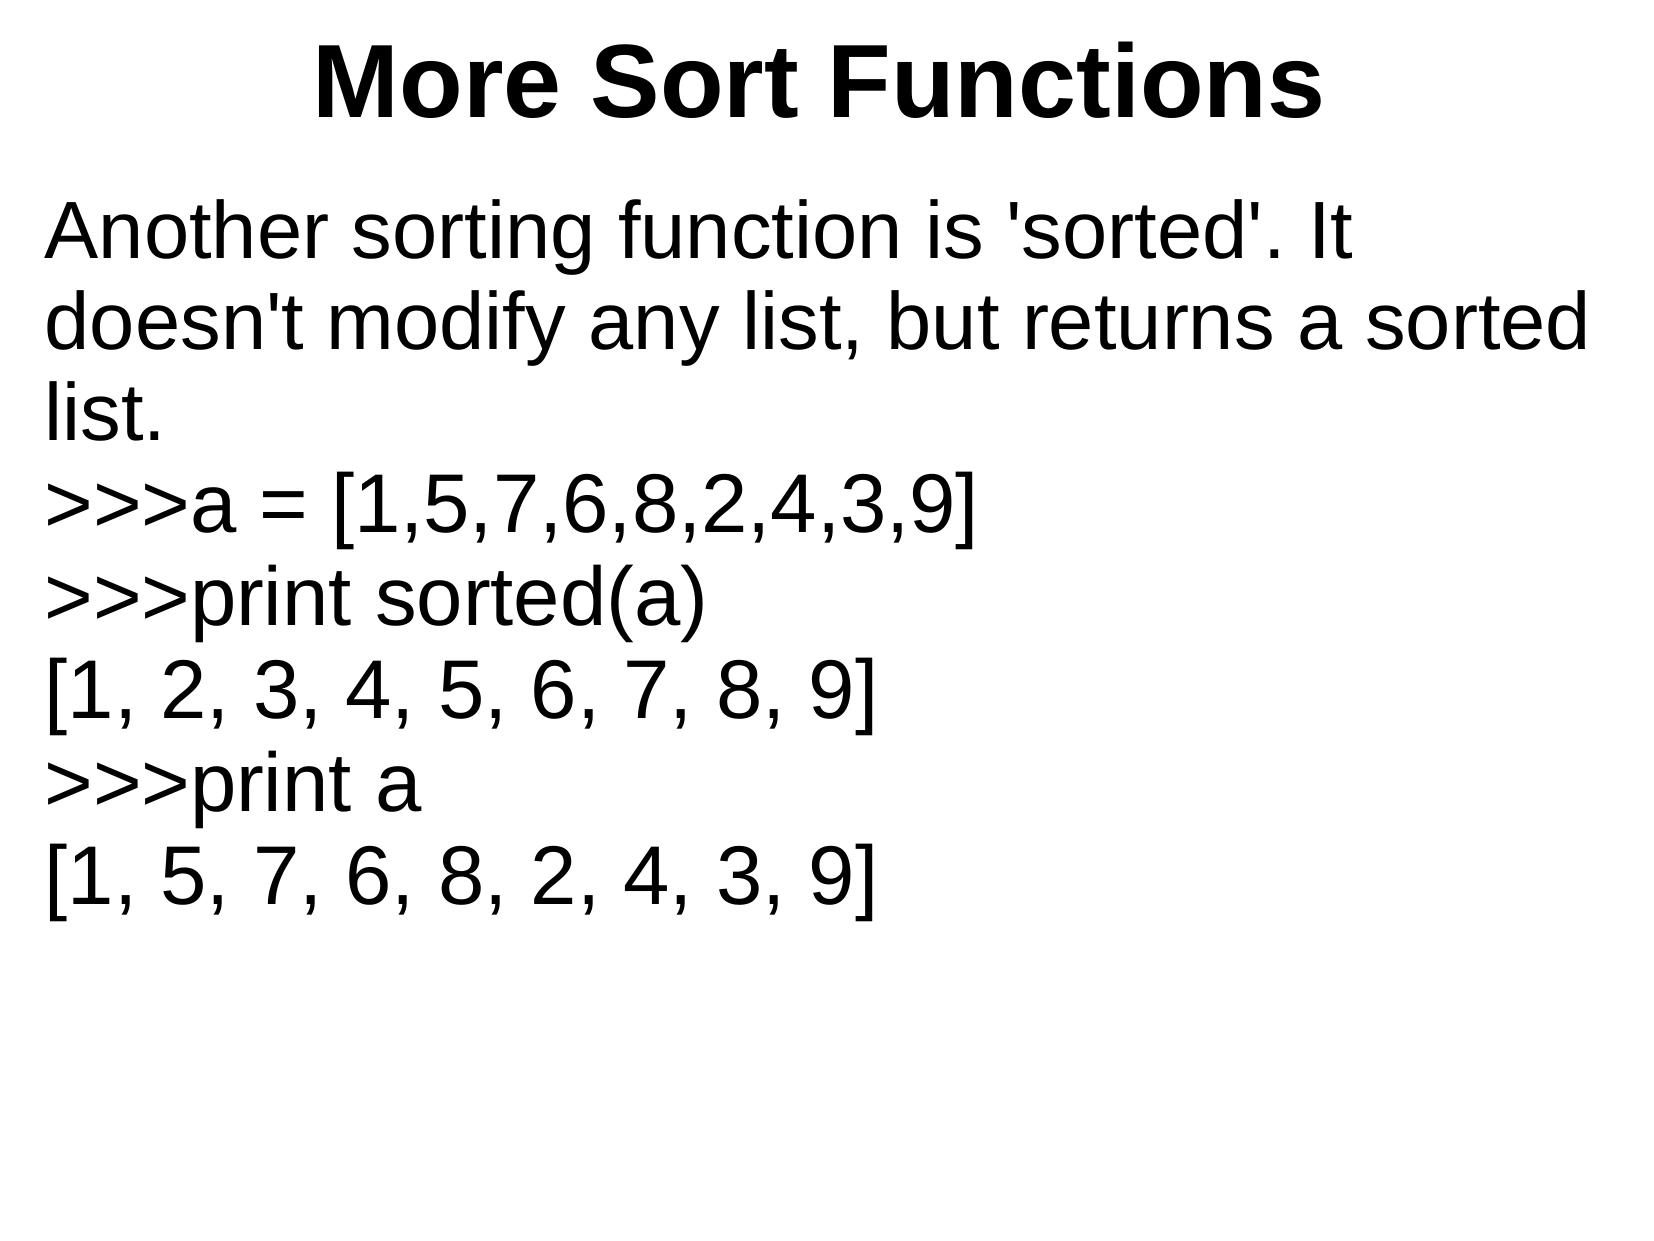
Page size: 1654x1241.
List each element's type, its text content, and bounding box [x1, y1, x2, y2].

text_box More Sort Functions [39, 16, 1600, 177]
text_box Another sorting function is 'sorted'. It doesn't modify any list, but returns a sorted list. >>>a = [1,5,7,6,8,2,4,3,9] >>>print sorted(a) [1, 2, 3, 4, 5, 6, 7, 8, 9] >>>print a [1, 5, 7, 6, 8, 2, 4, 3, 9] [30, 177, 1621, 1231]
